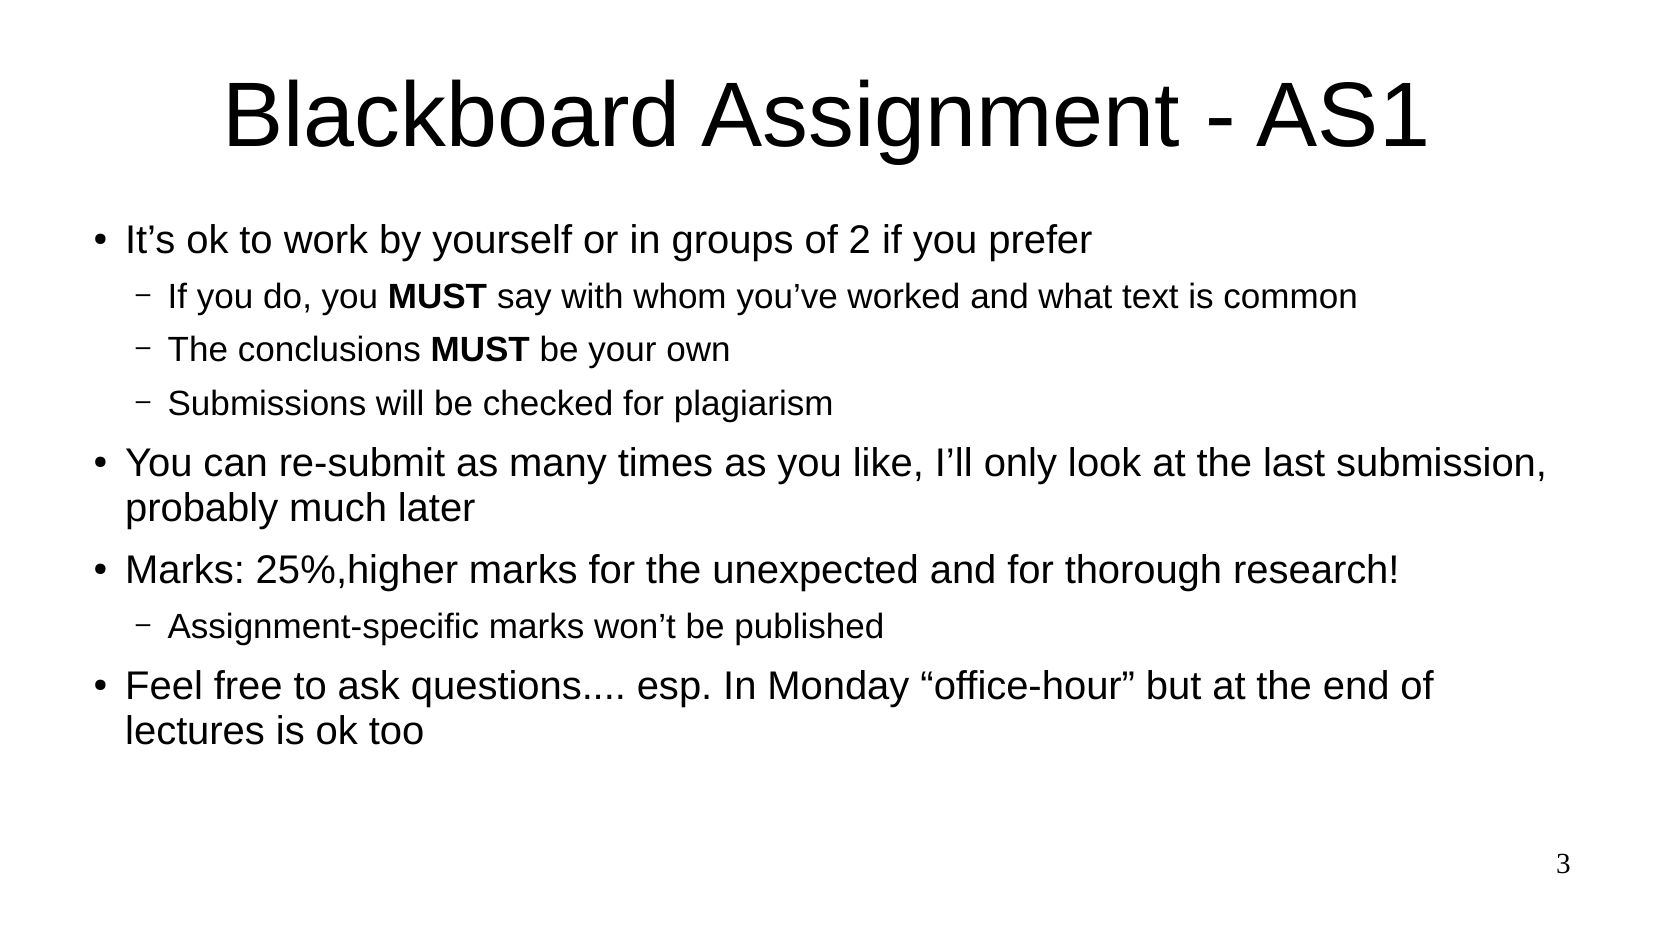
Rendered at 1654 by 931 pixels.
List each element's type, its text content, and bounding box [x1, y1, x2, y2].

list It’s ok to work by yourself or in groups of 2 if you prefer If you do, you MUST say with whom you’ve worked and what text is common The conclusions MUST be your own Submissions will be checked for plagiarism You can re-submit as many times as you like, I’ll only look at the last submission, probably much later Marks: 25%,higher marks for the unexpected and for thorough research! Assignment-specific marks won’t be published Feel free to ask questions.... esp. In Monday “office-hour” but at the end of lectures is ok too [82, 217, 1571, 758]
title Blackboard Assignment - AS1 [82, 37, 1571, 193]
